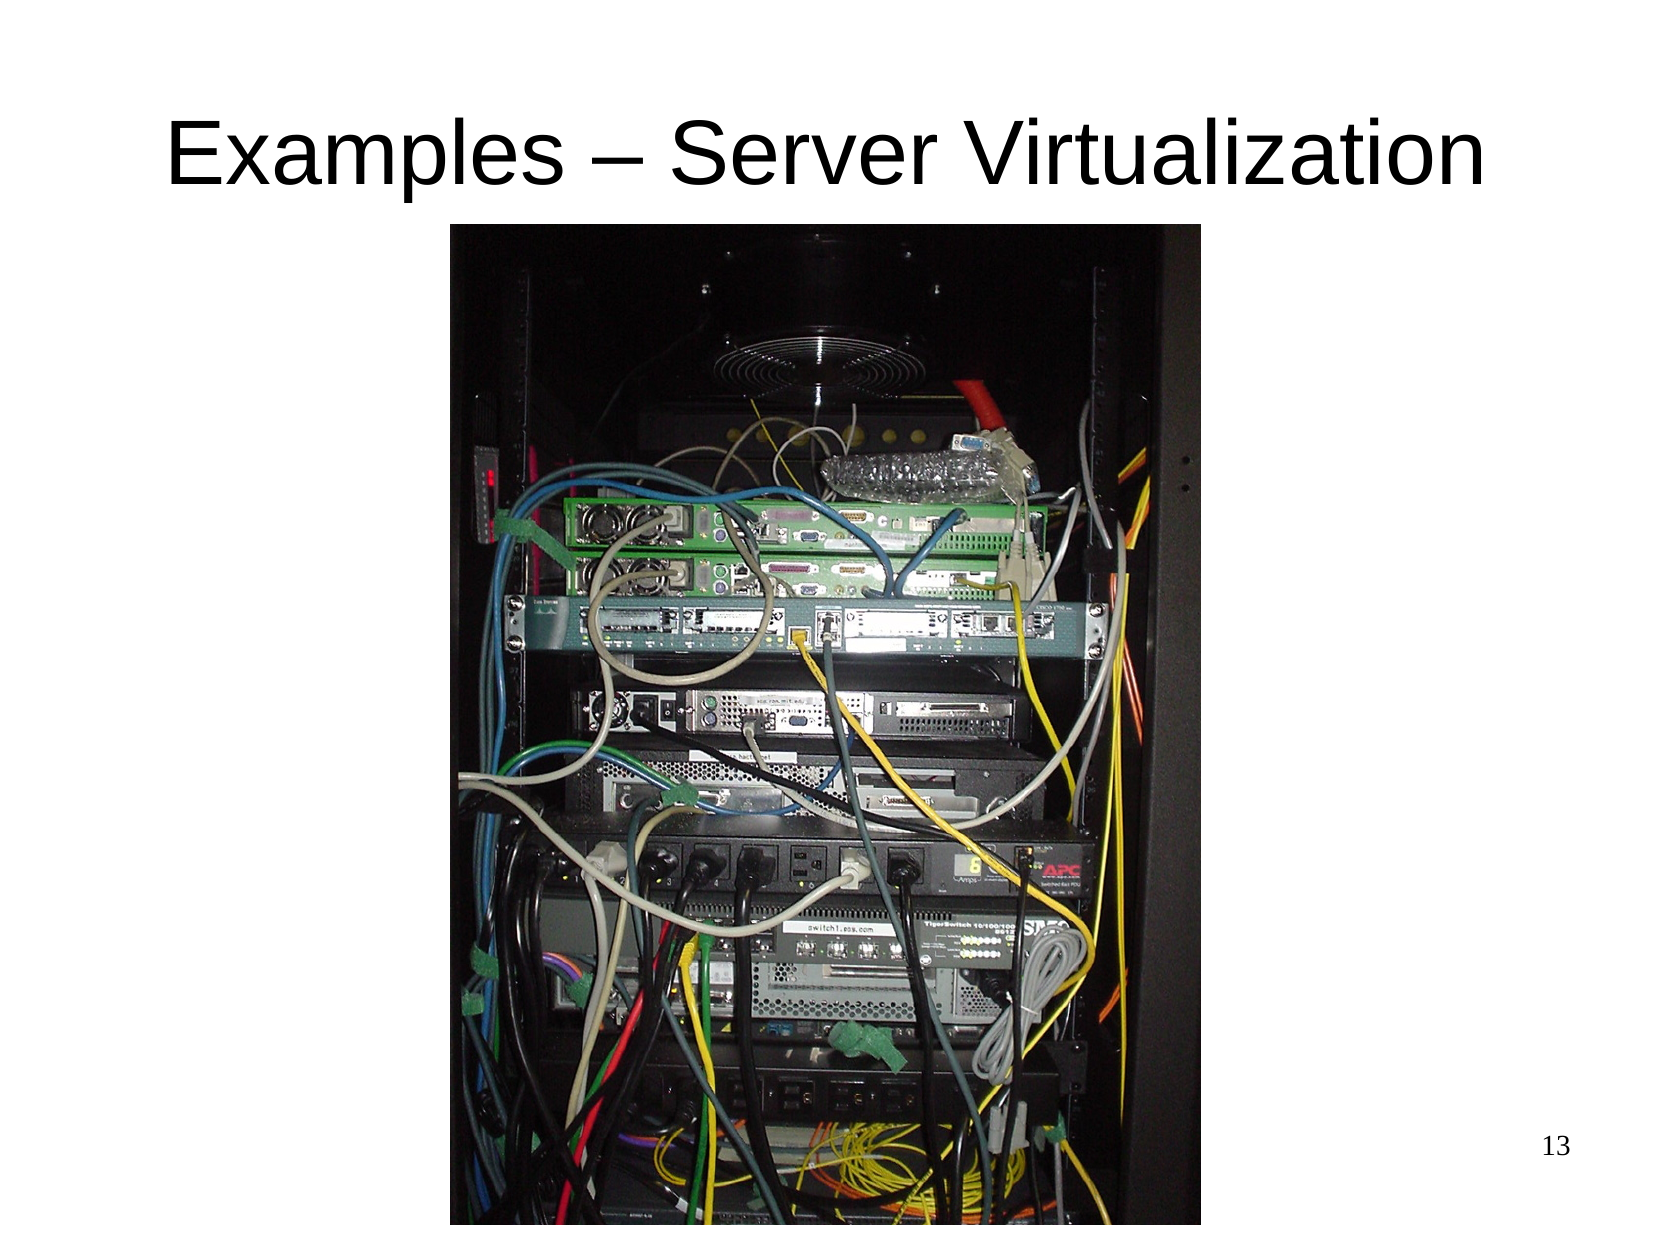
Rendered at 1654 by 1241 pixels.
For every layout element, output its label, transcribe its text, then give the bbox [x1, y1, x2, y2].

picture [450, 224, 1201, 1225]
title Examples – Server Virtualization [82, 49, 1571, 257]
